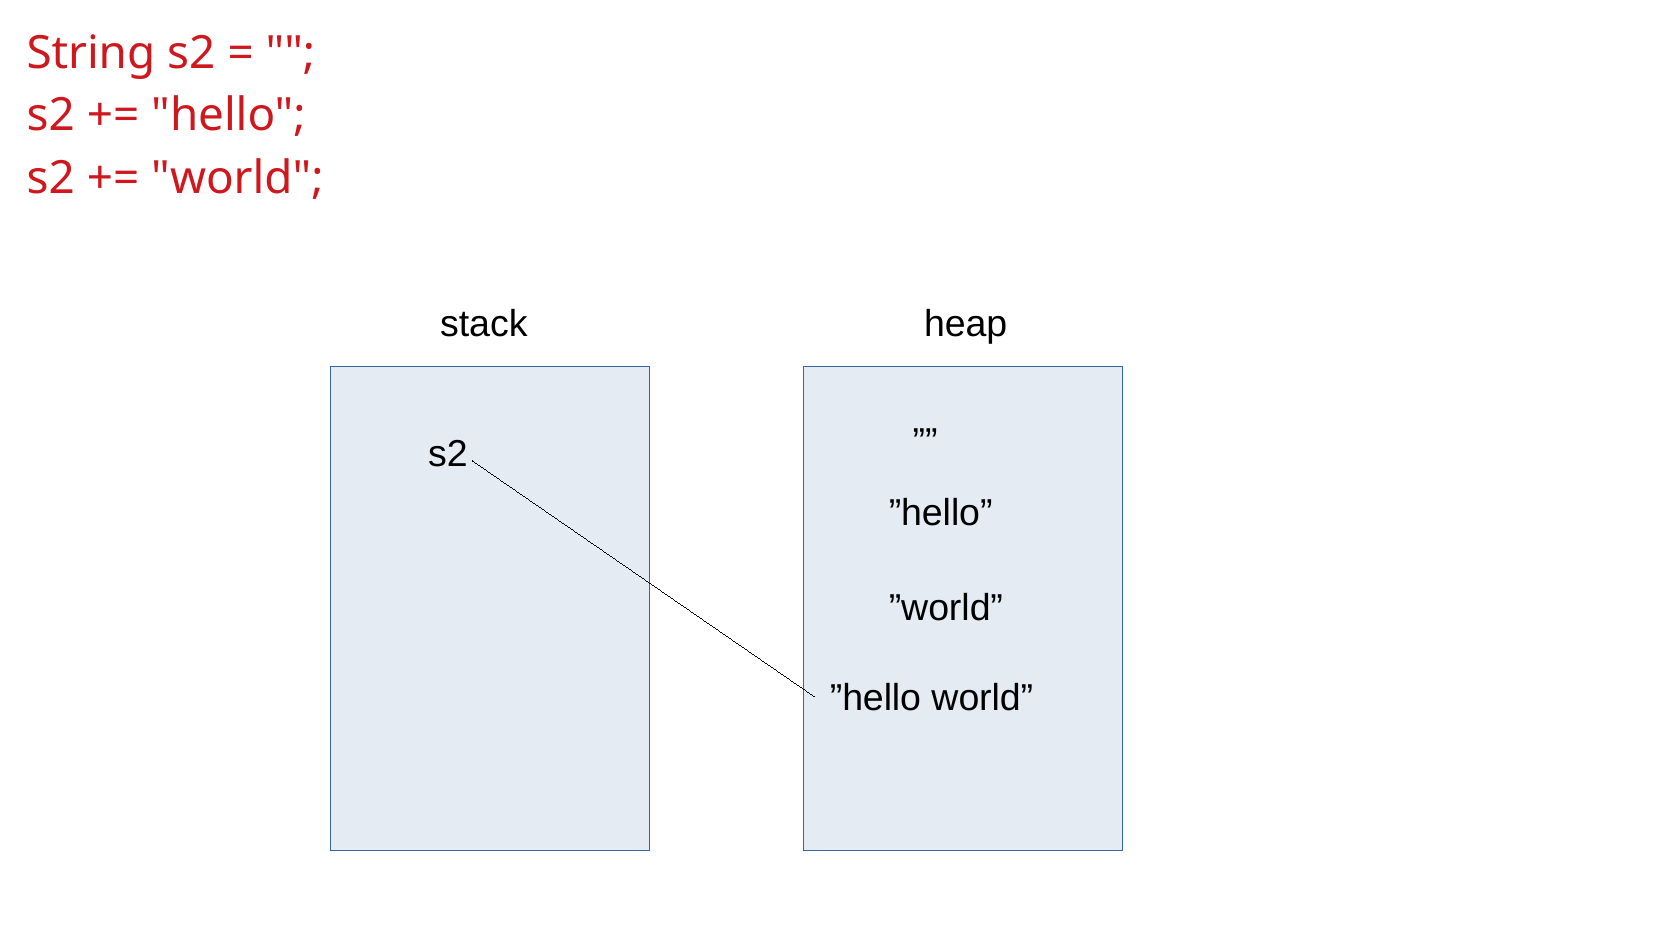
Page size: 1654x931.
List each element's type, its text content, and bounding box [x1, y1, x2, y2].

text_box ”hello” [874, 484, 1052, 578]
text_box [803, 366, 1123, 851]
text_box stack [425, 295, 579, 353]
text_box ”” [897, 413, 1040, 471]
text_box s2 [413, 425, 508, 483]
text_box ”world” [874, 578, 1052, 668]
text_box ”hello world” [814, 668, 1158, 768]
text_box [330, 366, 650, 851]
text_box heap [909, 295, 1040, 353]
text_box String s2 = ""; s2 += "hello"; s2 += "world"; [11, 11, 1583, 296]
